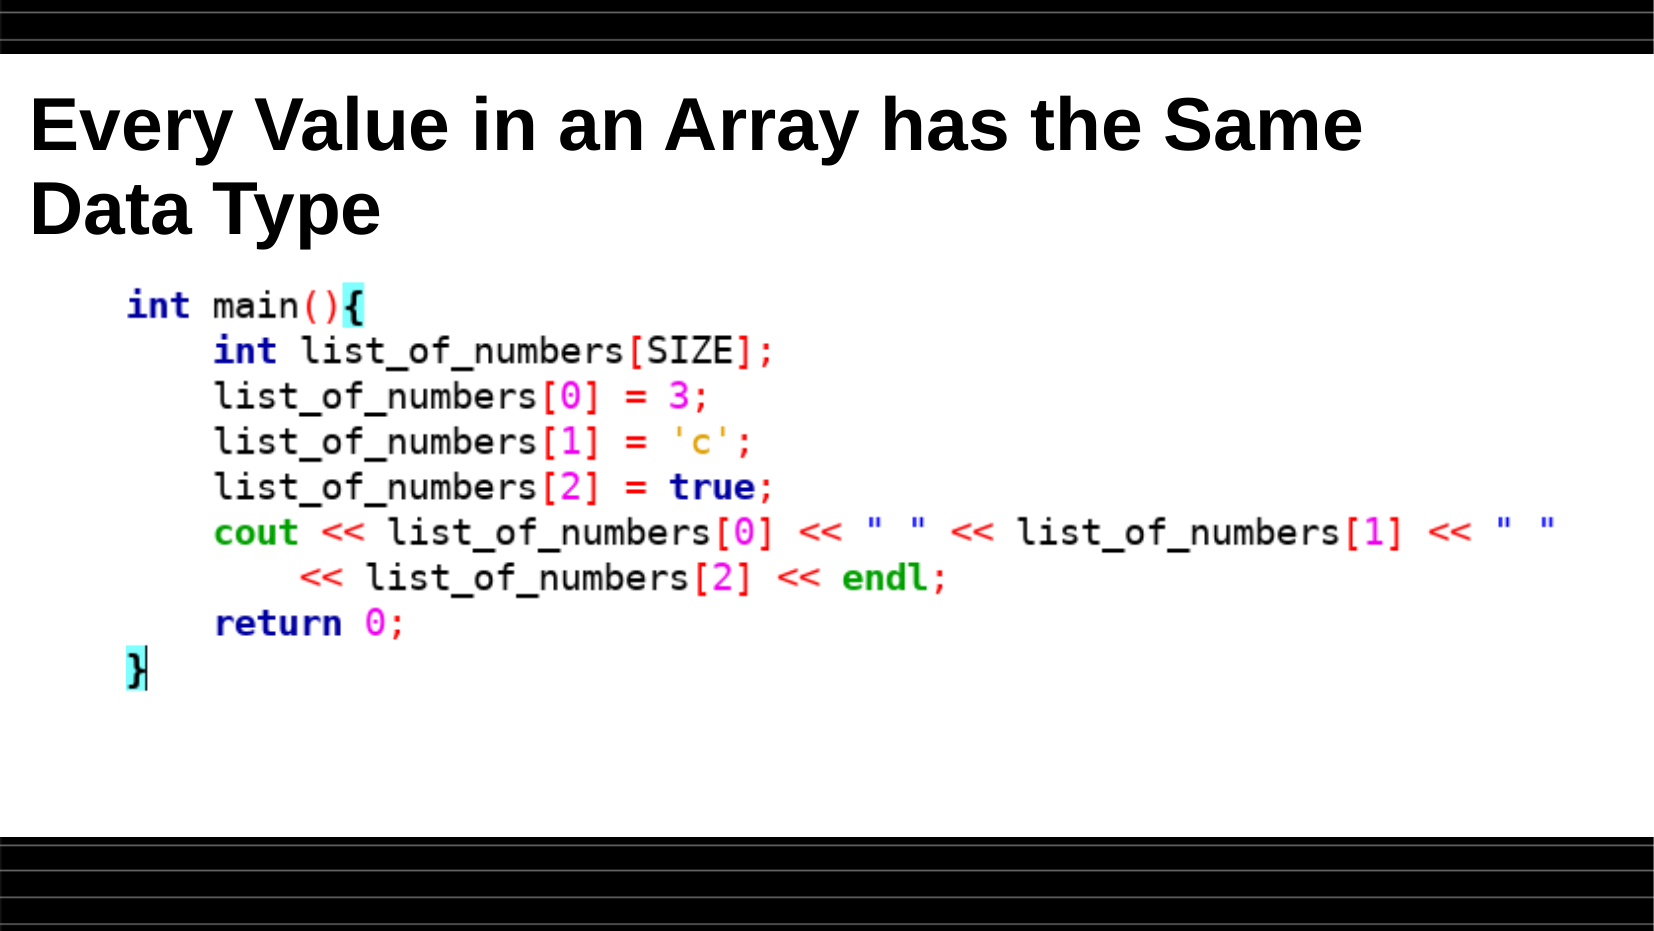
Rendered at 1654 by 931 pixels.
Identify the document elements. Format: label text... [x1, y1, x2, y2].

text_box Every Value in an Array has the Same Data Type [15, 75, 1546, 258]
picture [0, 0, 1654, 54]
picture [0, 837, 1654, 931]
picture [126, 271, 1576, 706]
